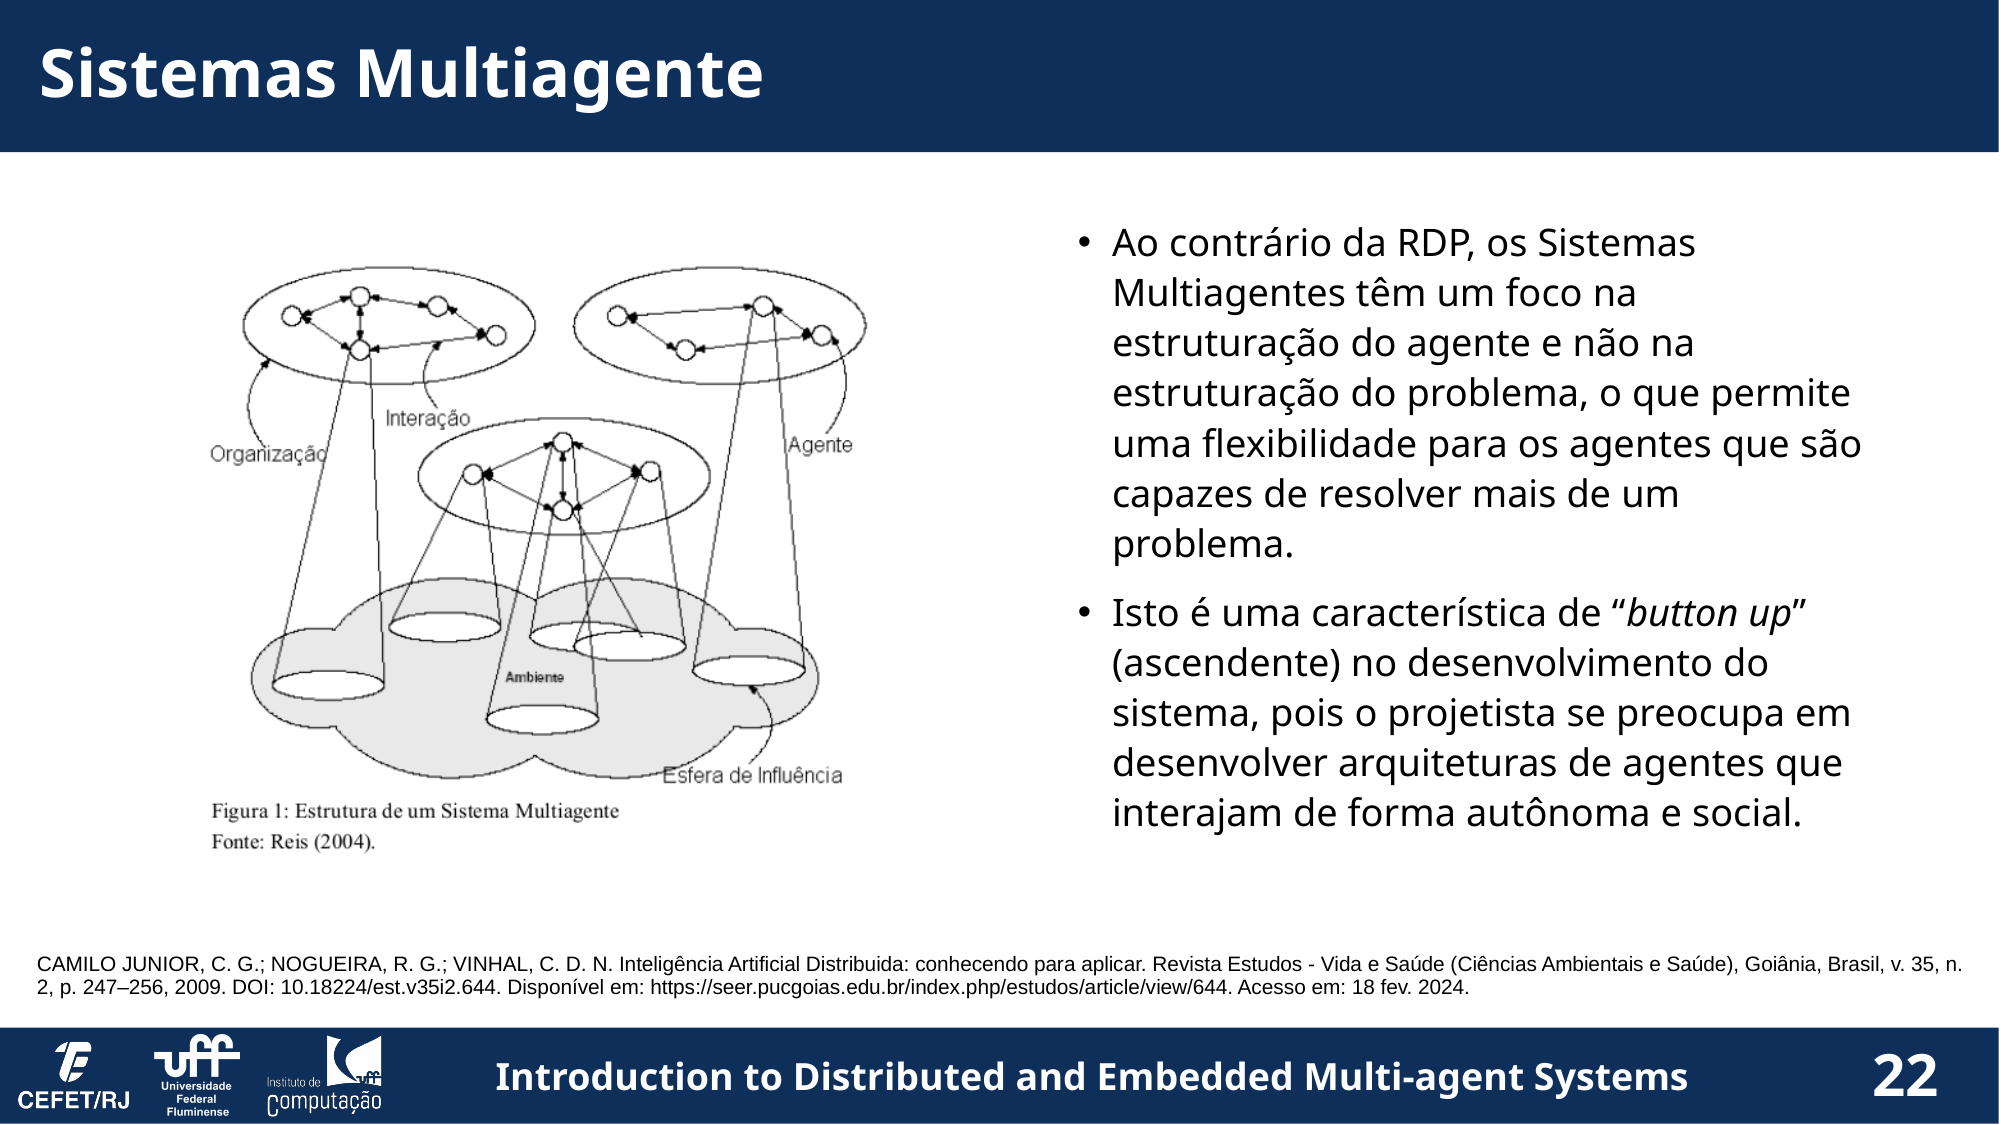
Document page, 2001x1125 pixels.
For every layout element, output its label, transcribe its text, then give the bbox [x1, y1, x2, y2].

picture [18, 1021, 22, 1125]
text_box CAMILO JUNIOR, C. G.; NOGUEIRA, R. G.; VINHAL, C. D. N. Inteligência Artificial Distribuida: conhecendo para aplicar. Revista Estudos - Vida e Saúde (Ciências Ambientais e Saúde), Goiânia, Brasil, v. 35, n. 2, p. 247–256, 2009. DOI: 10.18224/est.v35i2.644. Disponível em: https://seer.pucgoias.edu.br/index.php/estudos/article/view/644. Acesso em: 18 fev. 2024. [22, 944, 2000, 1125]
text_box Ao contrário da RDP, os Sistemas Multiagentes têm um foco na estruturação do agente e não na estruturação do problema, o que permite uma flexibilidade para os agentes que são capazes de resolver mais de um problema. Isto é uma característica de “button up” (ascendente) no desenvolvimento do sistema, pois o projetista se preocupa em desenvolver arquiteturas de agentes que interajam de forma autônoma e social. [1062, 206, 1886, 844]
text_box Sistemas Multiagente [25, 23, 1999, 119]
picture [131, 247, 948, 878]
